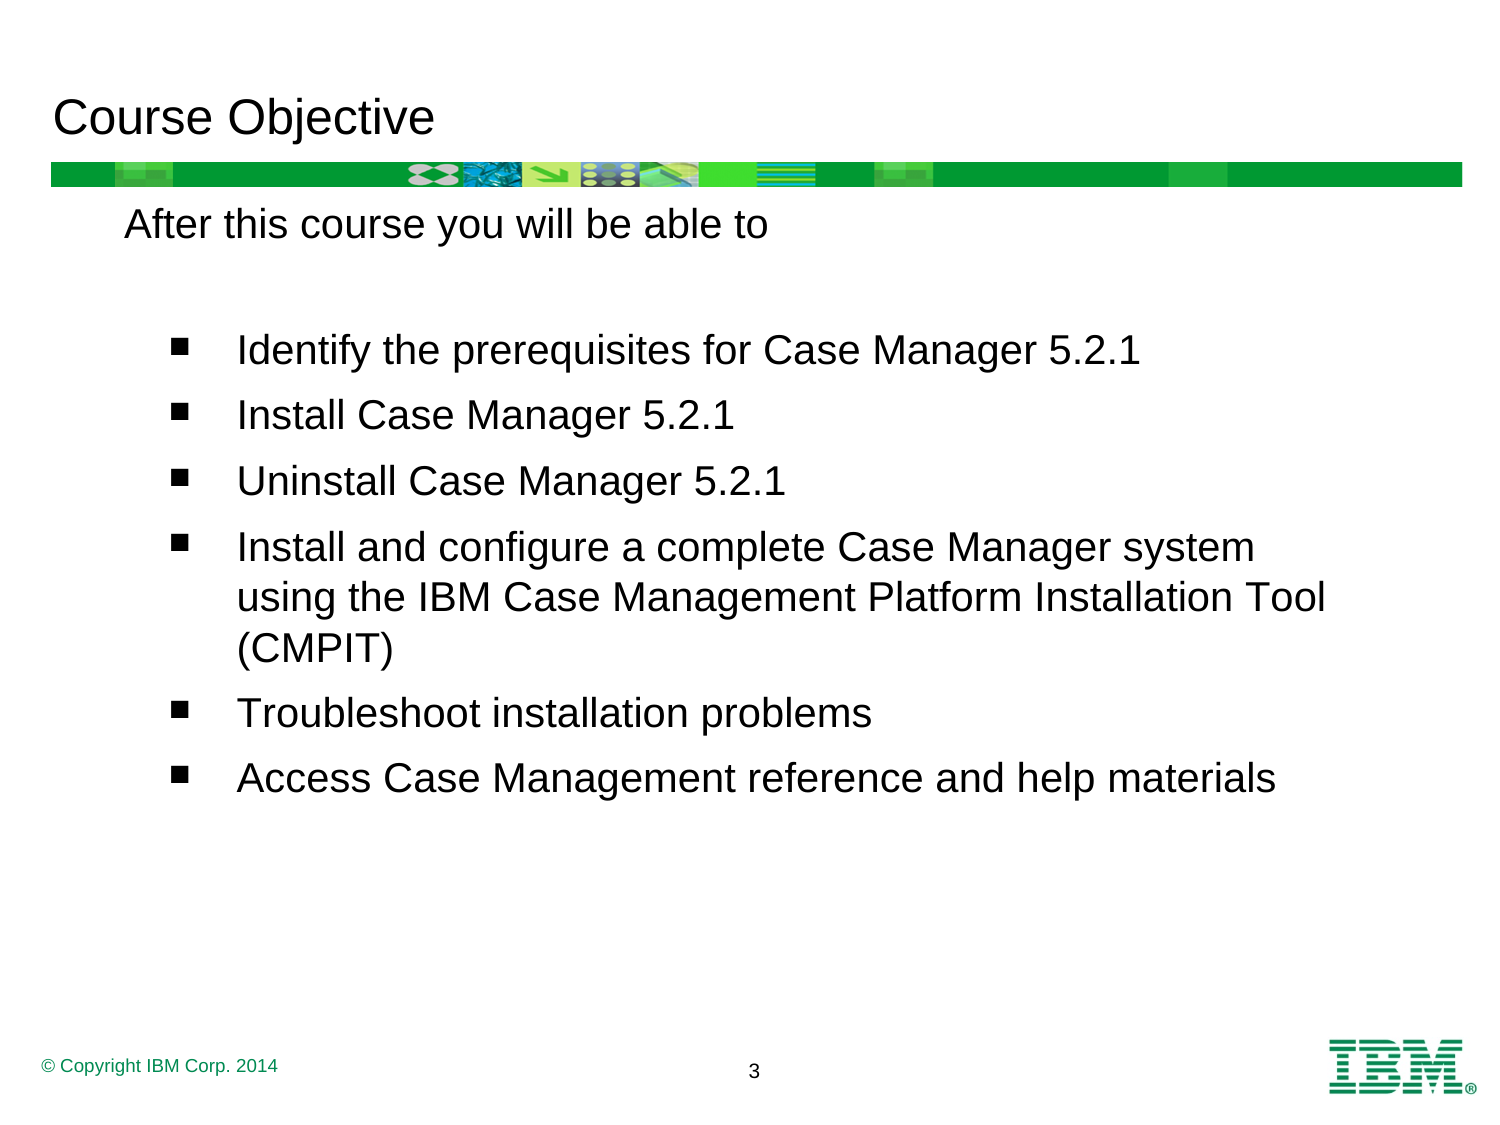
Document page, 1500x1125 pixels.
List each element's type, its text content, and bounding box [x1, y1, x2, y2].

title Course Objective [37, 45, 1388, 188]
picture [1327, 1037, 1479, 1096]
picture [1374, 161, 1463, 189]
list After this course you will be able to Identify the prerequisites for Case Manager 5.2.1 Install Case Manager 5.2.1 Uninstall Case Manager 5.2.1 Install and configure a complete Case Manager system using the IBM Case Management Platform Installation Tool (CMPIT) Troubleshoot installation problems Access Case Management reference and help materials [52, 187, 1374, 974]
